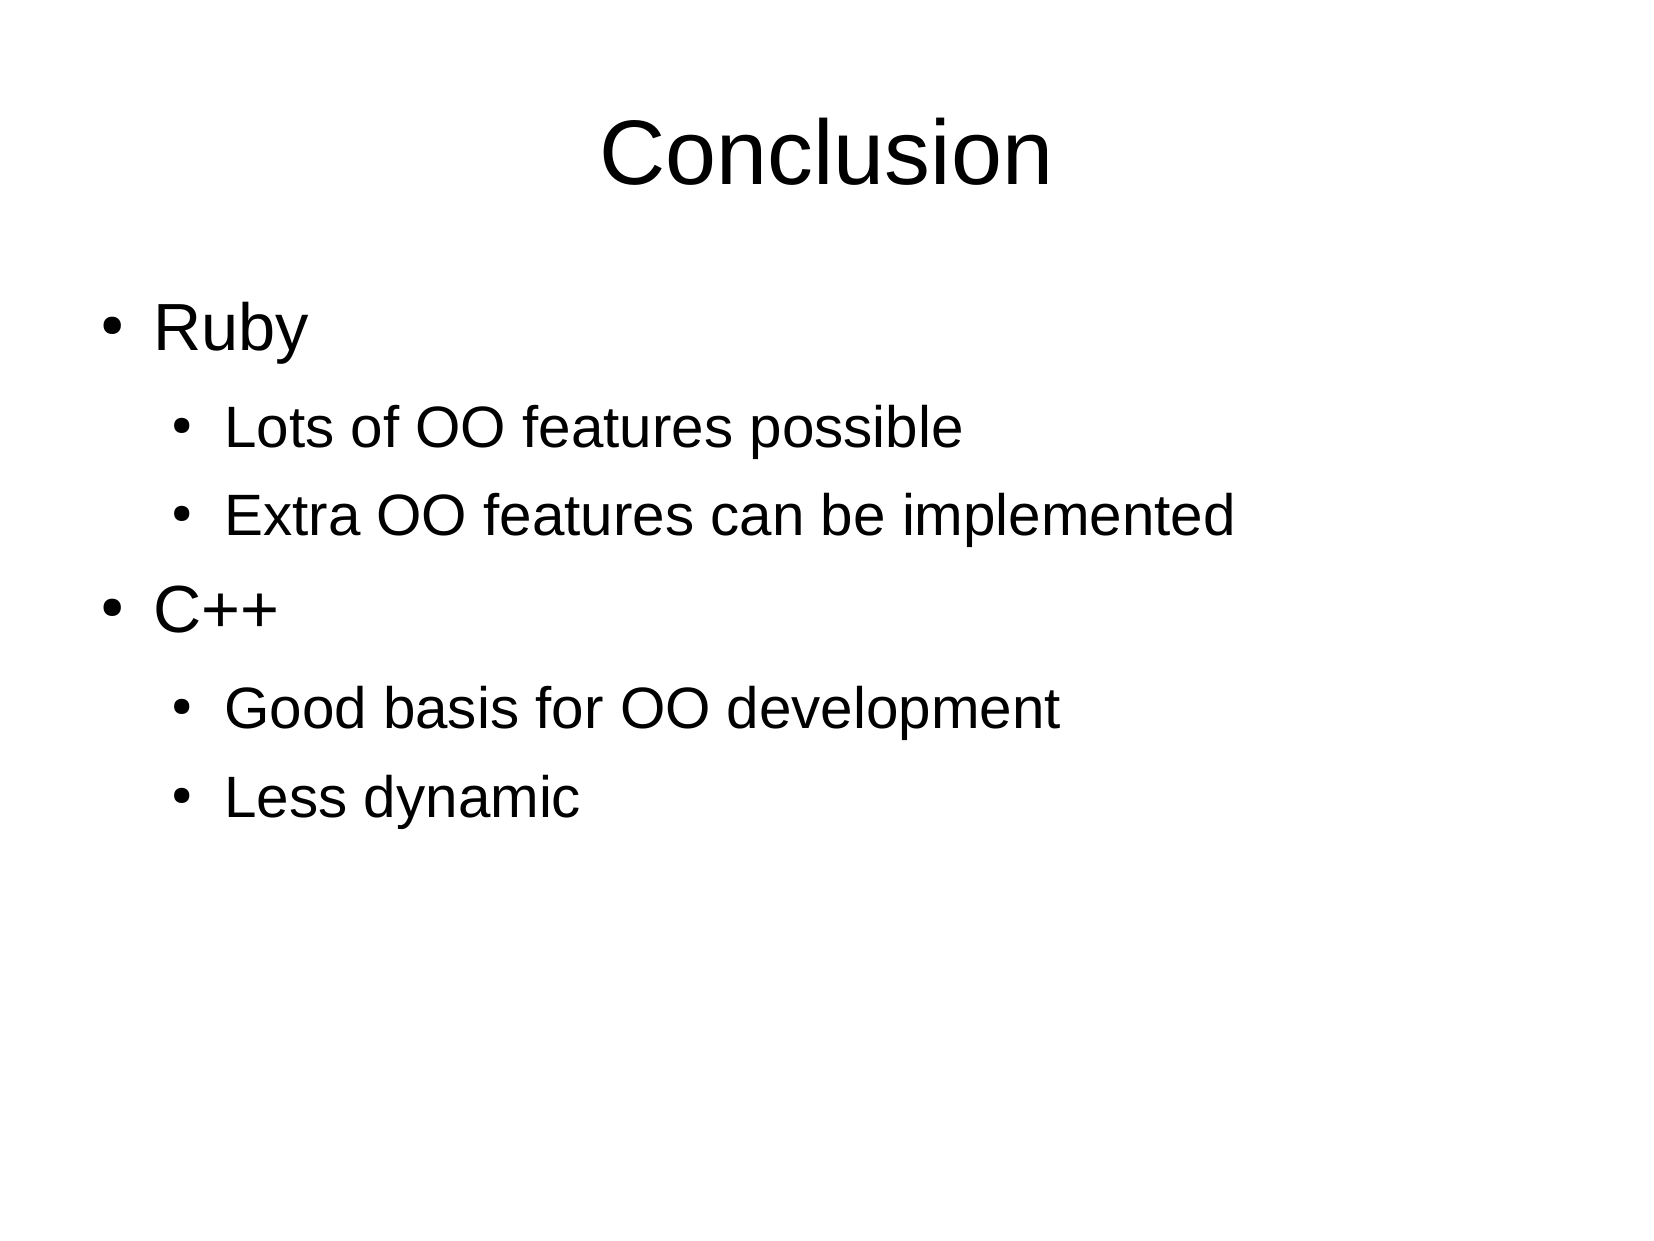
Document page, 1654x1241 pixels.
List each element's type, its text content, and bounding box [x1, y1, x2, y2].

title Conclusion [82, 49, 1571, 257]
list Ruby Lots of OO features possible Extra OO features can be implemented C++ Good basis for OO development Less dynamic [82, 290, 1571, 1109]
